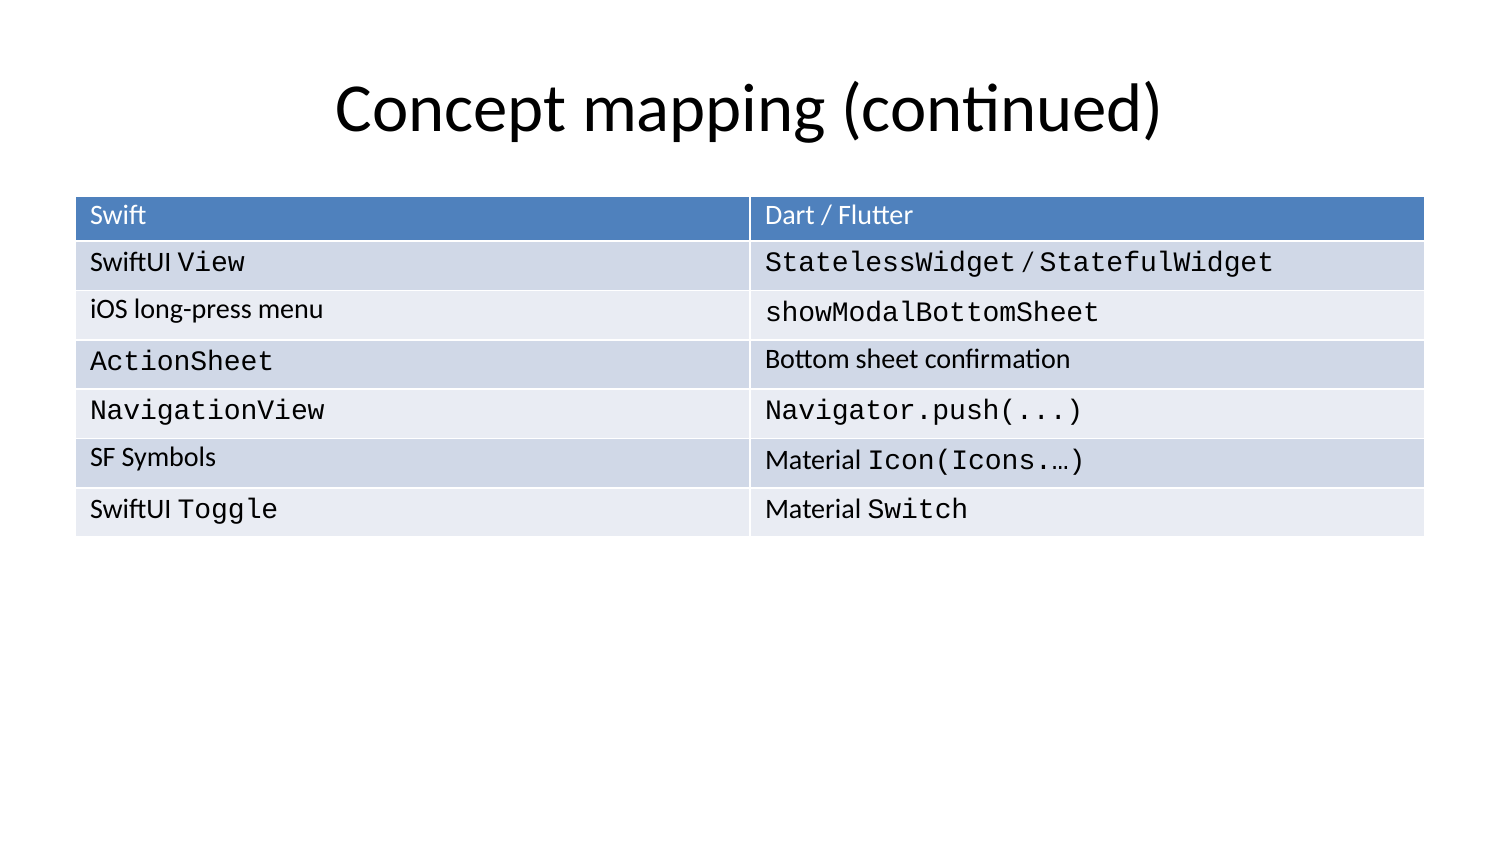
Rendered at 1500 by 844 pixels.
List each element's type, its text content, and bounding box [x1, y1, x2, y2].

table_cell ActionSheet [76, 341, 749, 388]
table_cell StatelessWidget / StatefulWidget [751, 242, 1424, 290]
table_cell Material Icon(Icons.…) [751, 439, 1424, 487]
table_cell Navigator.push(...) [751, 390, 1424, 438]
table_cell showModalBottomSheet [751, 291, 1424, 339]
title Concept mapping (continued) [75, 33, 1425, 175]
table_cell iOS long-press menu [76, 291, 749, 339]
table_cell Material Switch [751, 489, 1424, 536]
table_header Swift [76, 197, 749, 240]
table_cell SF Symbols [76, 439, 749, 487]
table_cell SwiftUI View [76, 242, 749, 290]
table_header Dart / Flutter [751, 197, 1424, 240]
table_cell NavigationView [76, 390, 749, 438]
table_cell SwiftUI Toggle [76, 489, 749, 536]
table_cell Bottom sheet confirmation [751, 341, 1424, 388]
